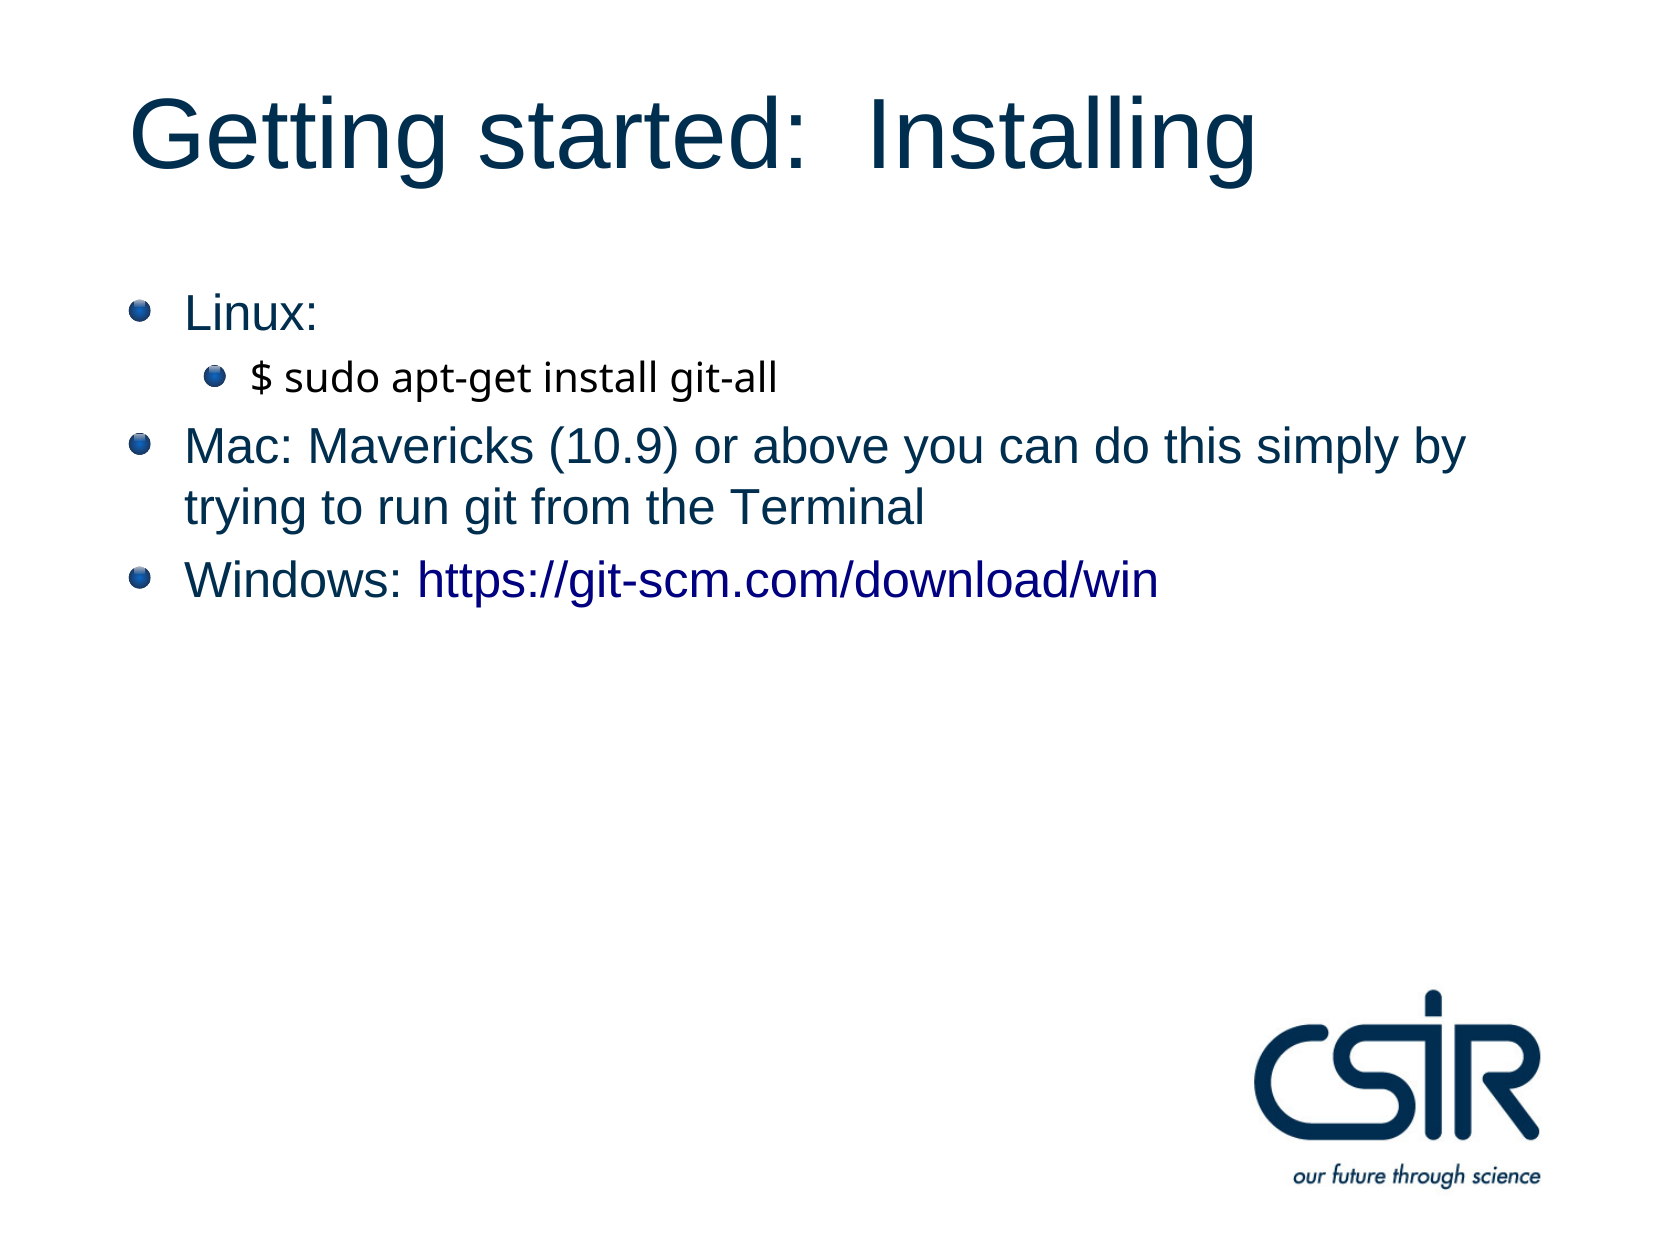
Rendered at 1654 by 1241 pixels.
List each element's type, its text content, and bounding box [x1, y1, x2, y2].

picture [1241, 983, 1653, 1240]
title Getting started: Installing [128, 68, 1534, 248]
list Linux: $ sudo apt-get install git-all Mac: Mavericks (10.9) or above you can do this simply by trying to run git from the Terminal Windows: https://git-scm.com/download/win [128, 280, 1534, 944]
